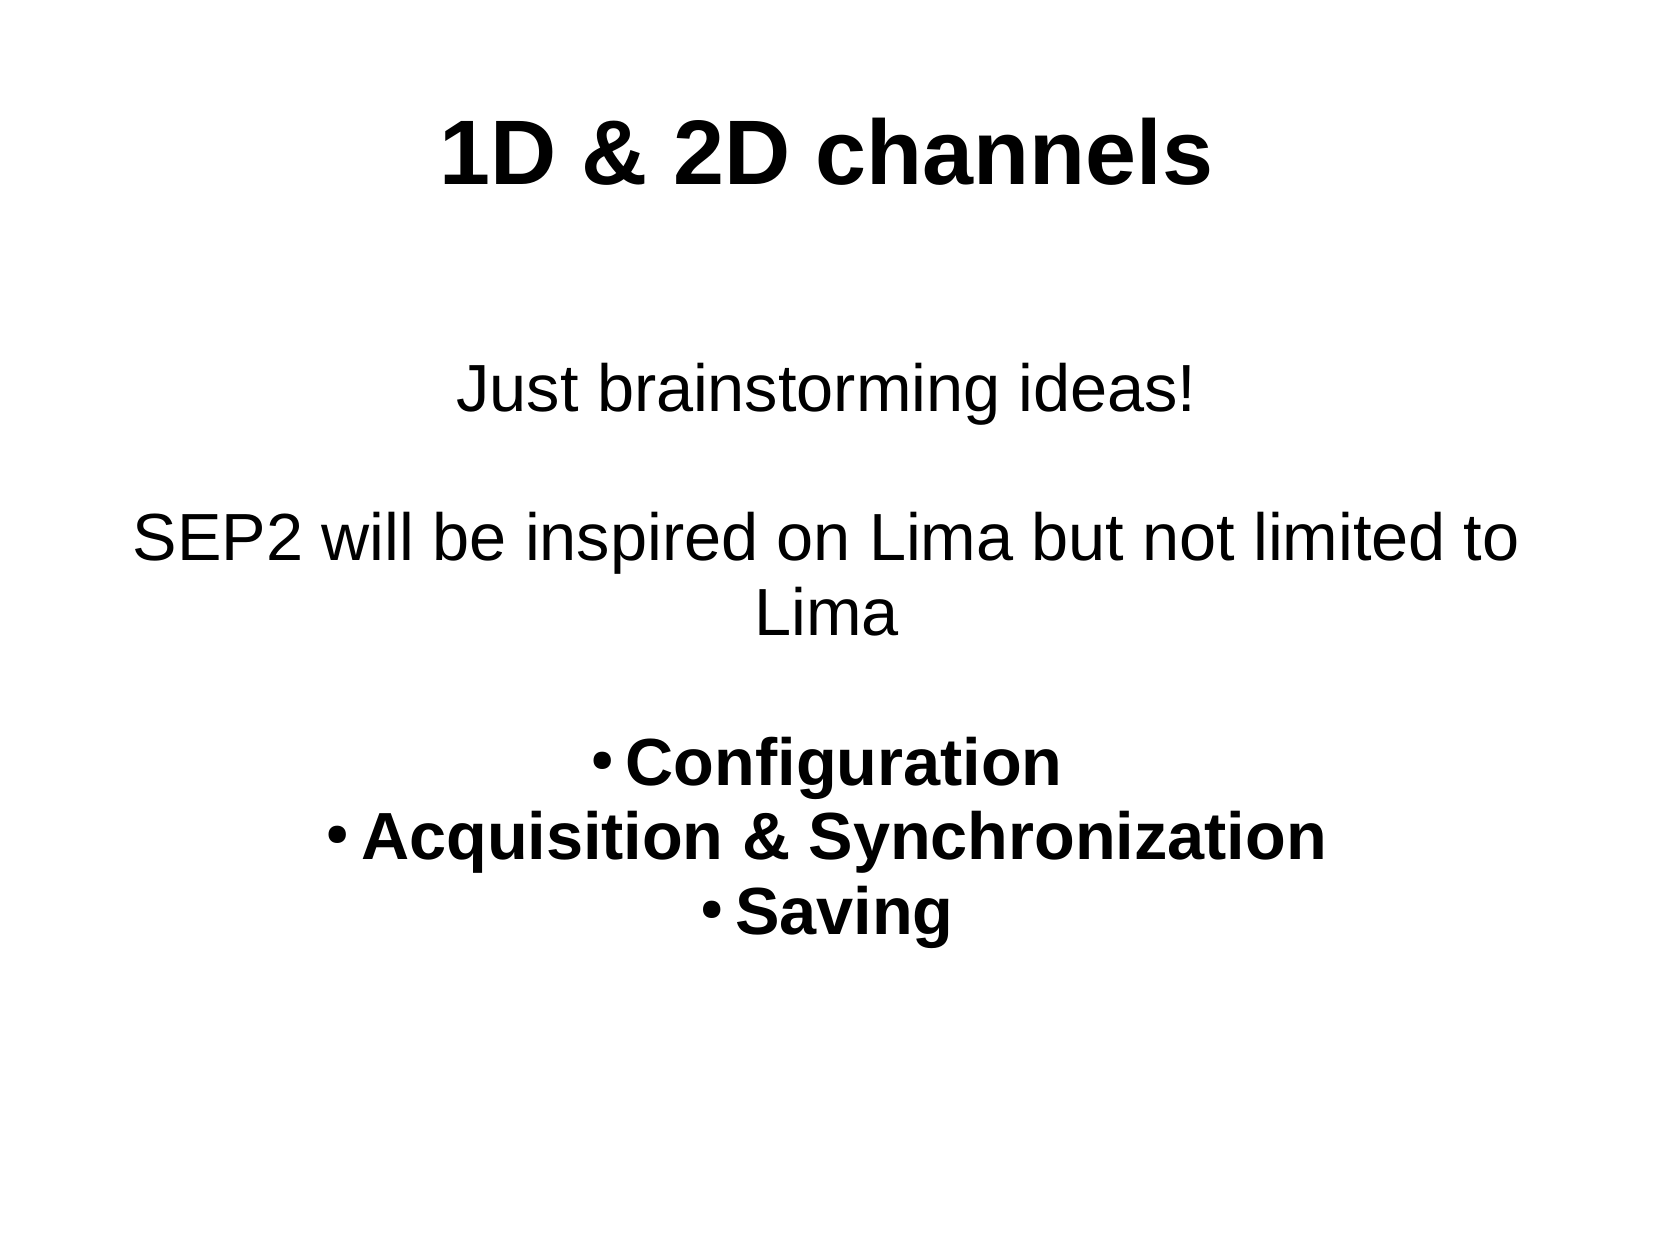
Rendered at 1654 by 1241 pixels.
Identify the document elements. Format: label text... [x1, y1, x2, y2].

title 1D & 2D channels [82, 49, 1571, 257]
subtitle Just brainstorming ideas! SEP2 will be inspired on Lima but not limited to Lima Configuration Acquisition & Synchronization Saving [82, 290, 1571, 1010]
